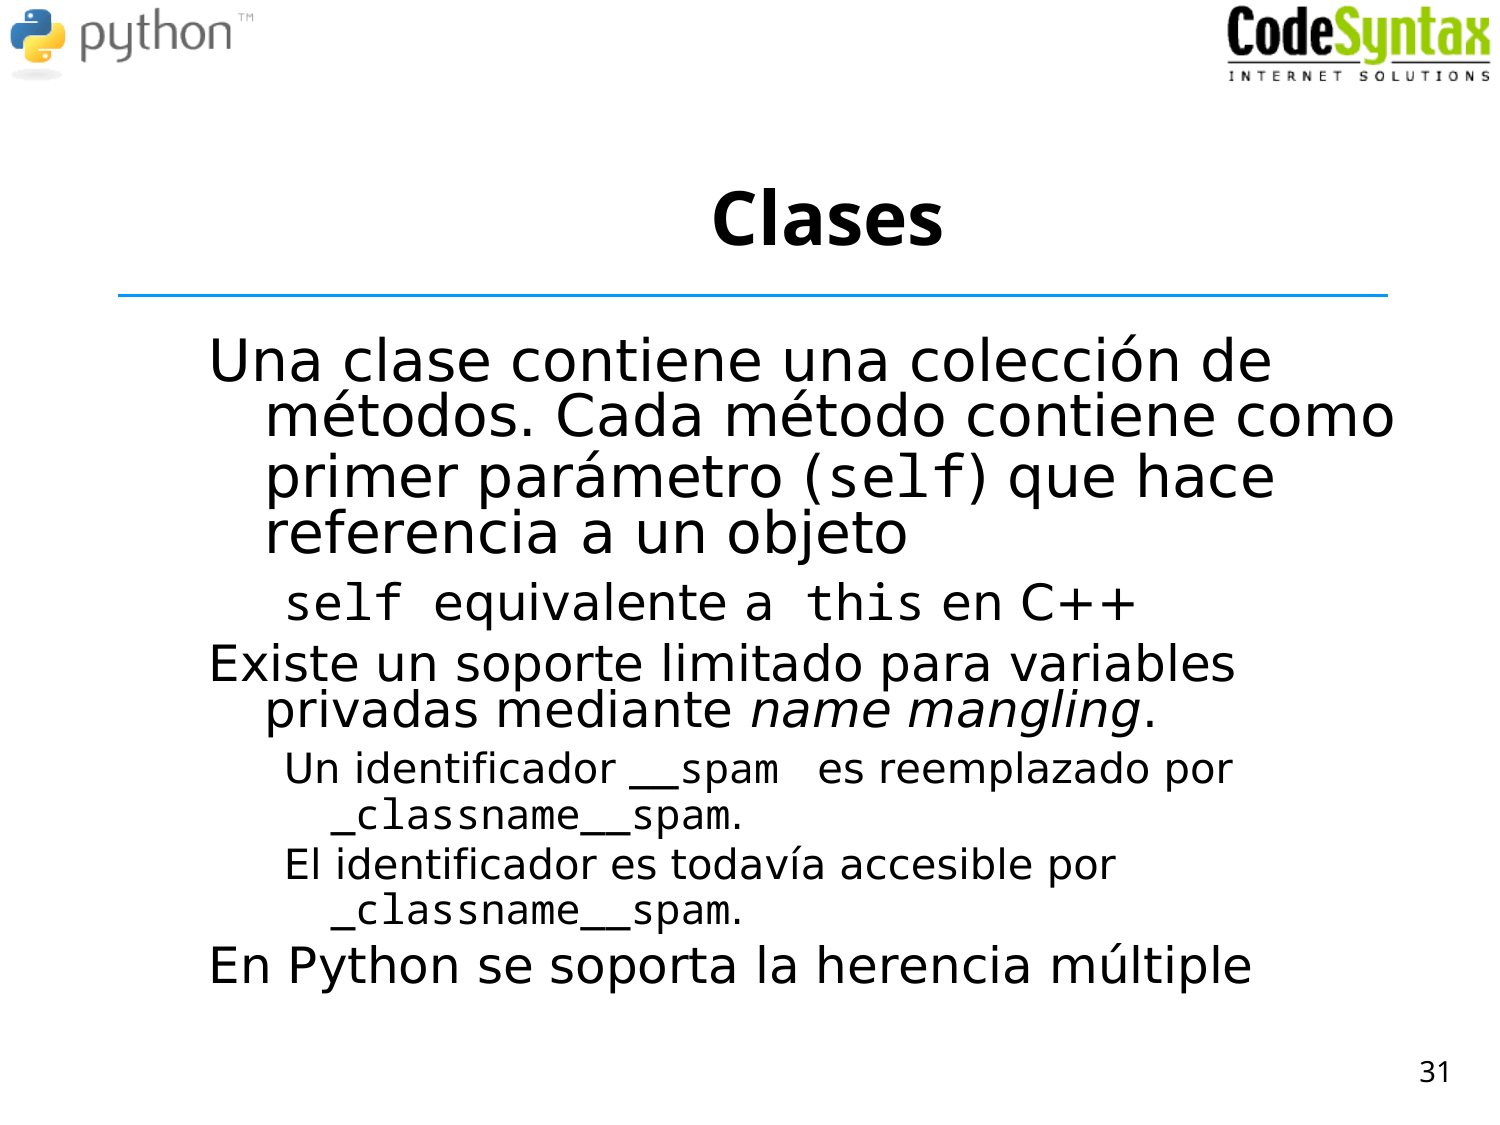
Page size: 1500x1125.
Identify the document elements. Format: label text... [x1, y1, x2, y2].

list Una clase contiene una colección de métodos. Cada método contiene como primer parámetro (self) que hace referencia a un objeto self equivalente a this en C++ Existe un soporte limitado para variables privadas mediante name mangling. Un identificador __spam es reemplazado por _classname__spam. El identificador es todavía accesible por _classname__spam. En Python se soporta la herencia múltiple [193, 331, 1469, 1007]
picture [0, 0, 286, 92]
title Clases [188, 35, 1468, 276]
picture [1226, 5, 1500, 83]
